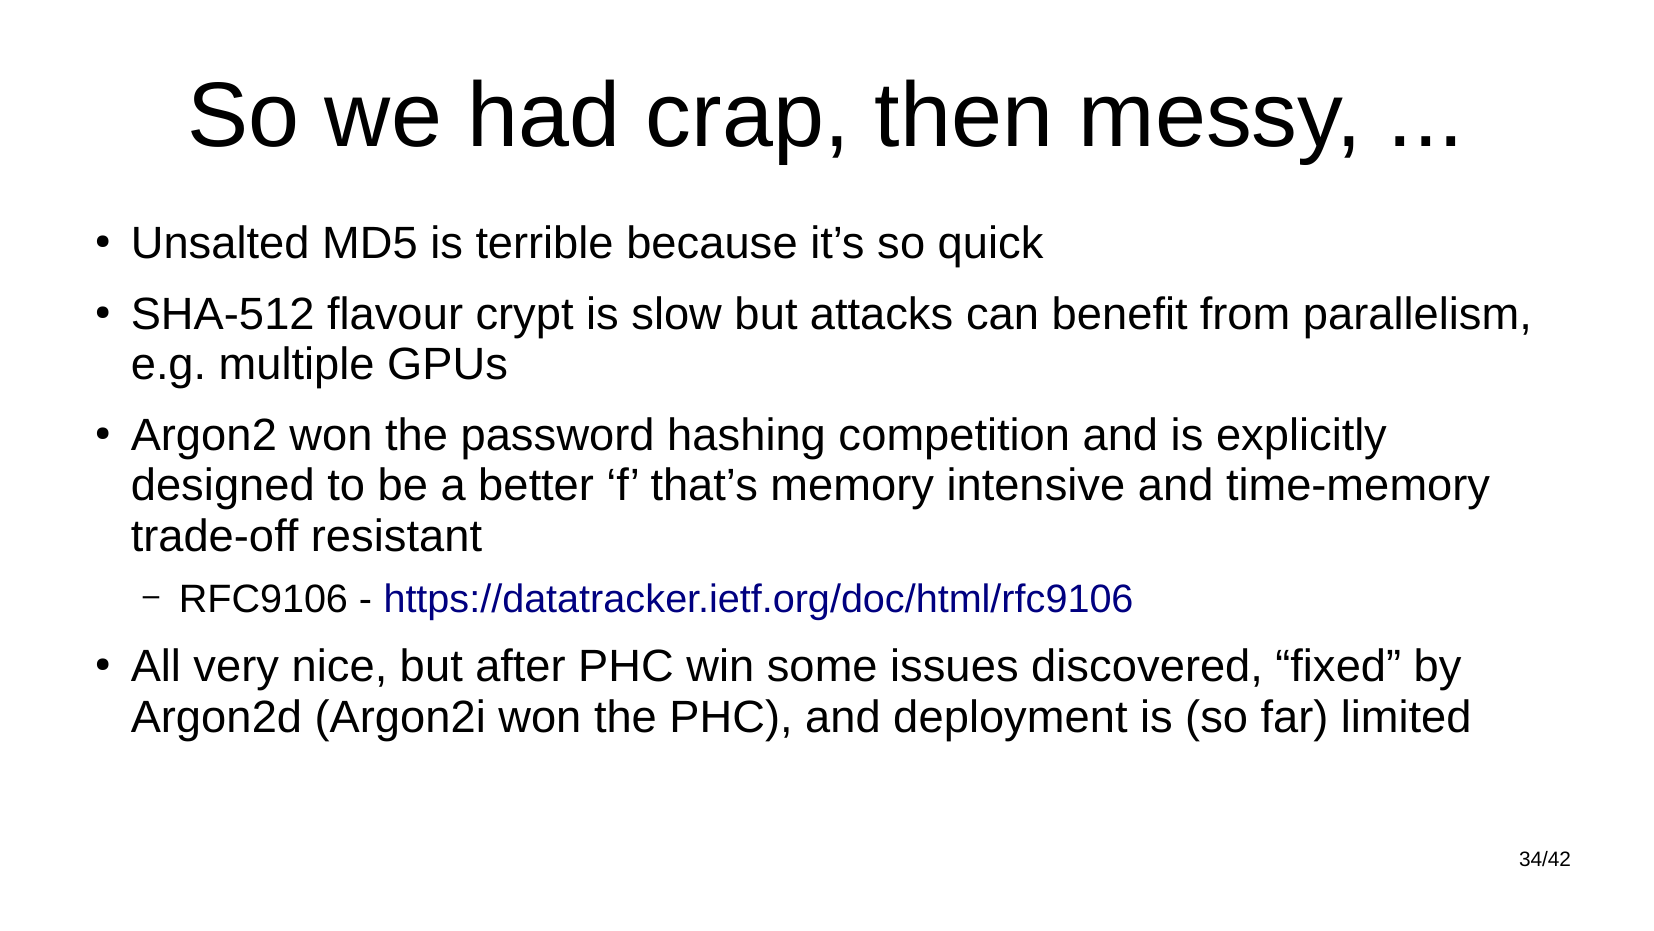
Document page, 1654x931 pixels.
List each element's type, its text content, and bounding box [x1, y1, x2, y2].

list Unsalted MD5 is terrible because it’s so quick SHA-512 flavour crypt is slow but attacks can benefit from parallelism, e.g. multiple GPUs Argon2 won the password hashing competition and is explicitly designed to be a better ‘f’ that’s memory intensive and time-memory trade-off resistant RFC9106 - https://datatracker.ietf.org/doc/html/rfc9106 All very nice, but after PHC win some issues discovered, “fixed” by Argon2d (Argon2i won the PHC), and deployment is (so far) limited [82, 217, 1571, 758]
title So we had crap, then messy, ... [82, 37, 1571, 193]
